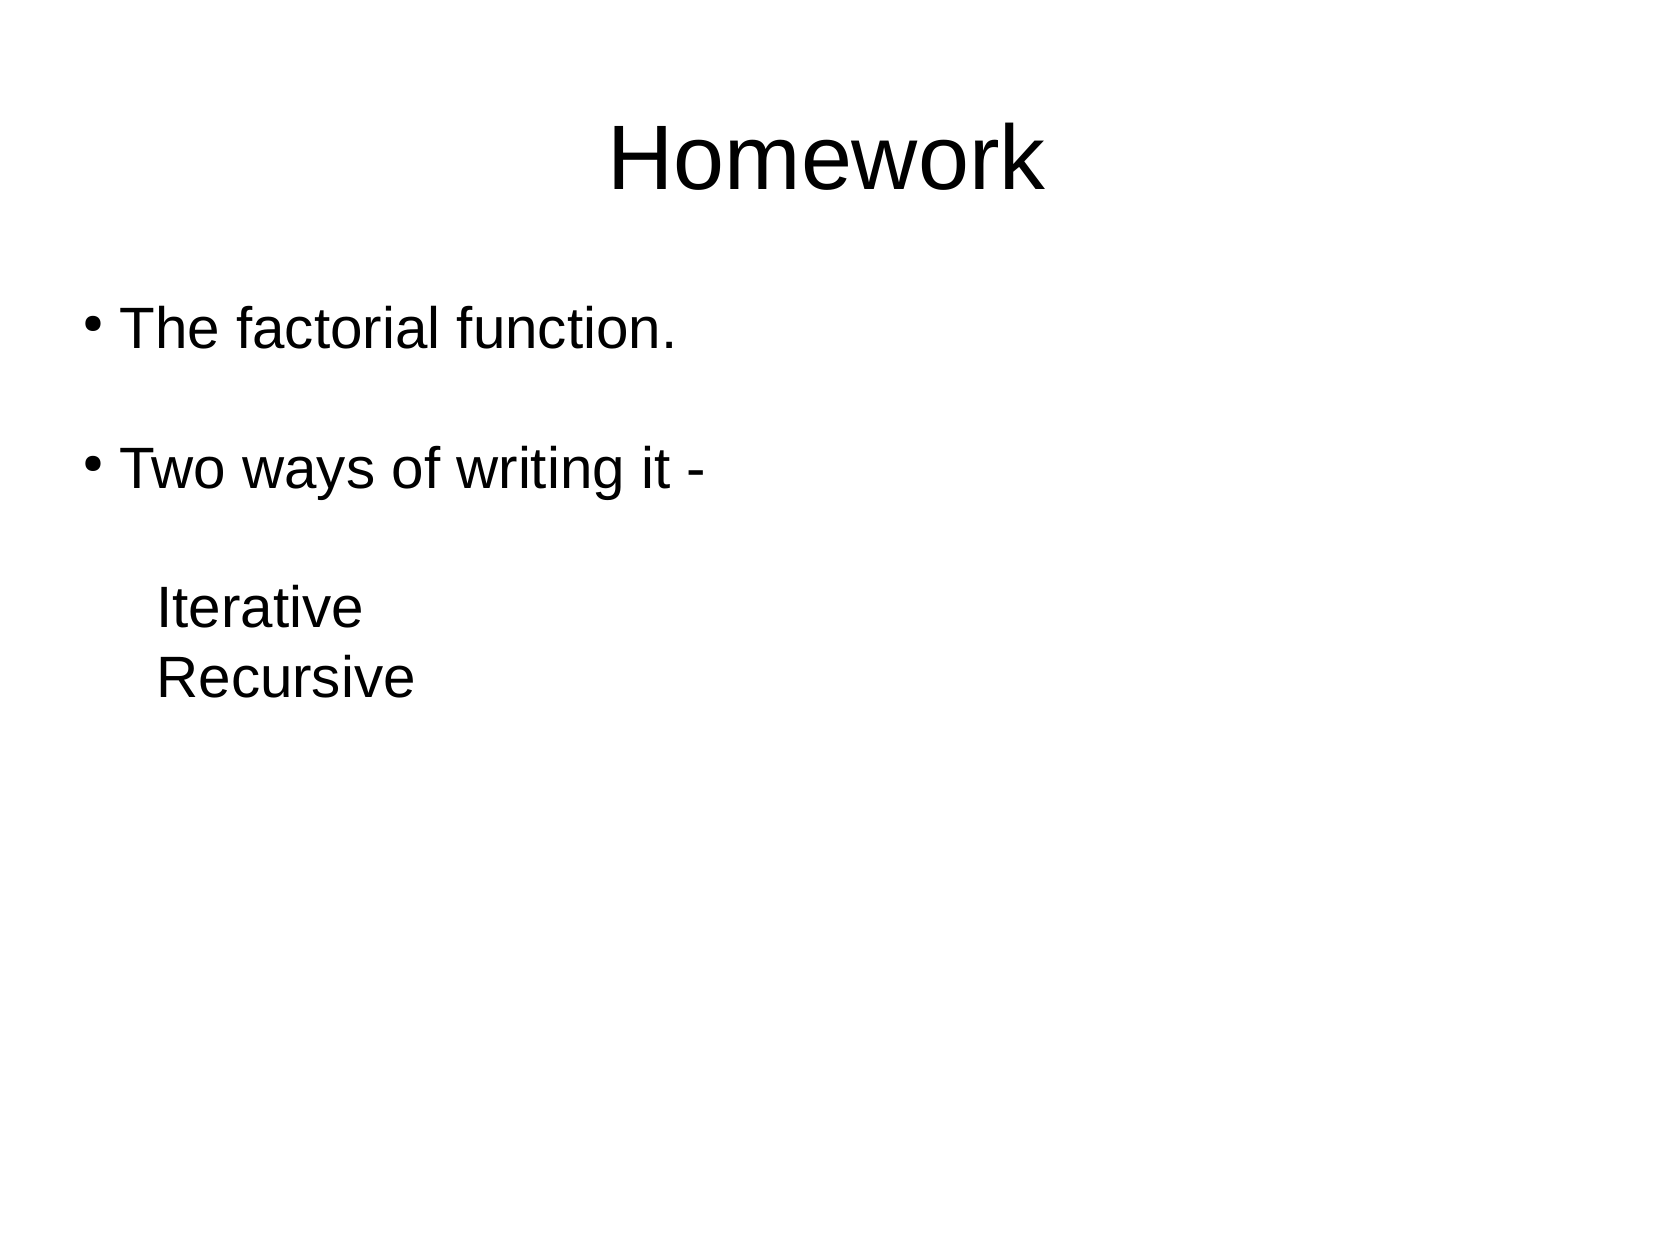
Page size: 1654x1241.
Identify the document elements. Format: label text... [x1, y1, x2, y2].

title Homework [82, 49, 1571, 257]
subtitle The factorial function. Two ways of writing it - Iterative Recursive [82, 290, 1538, 1164]
